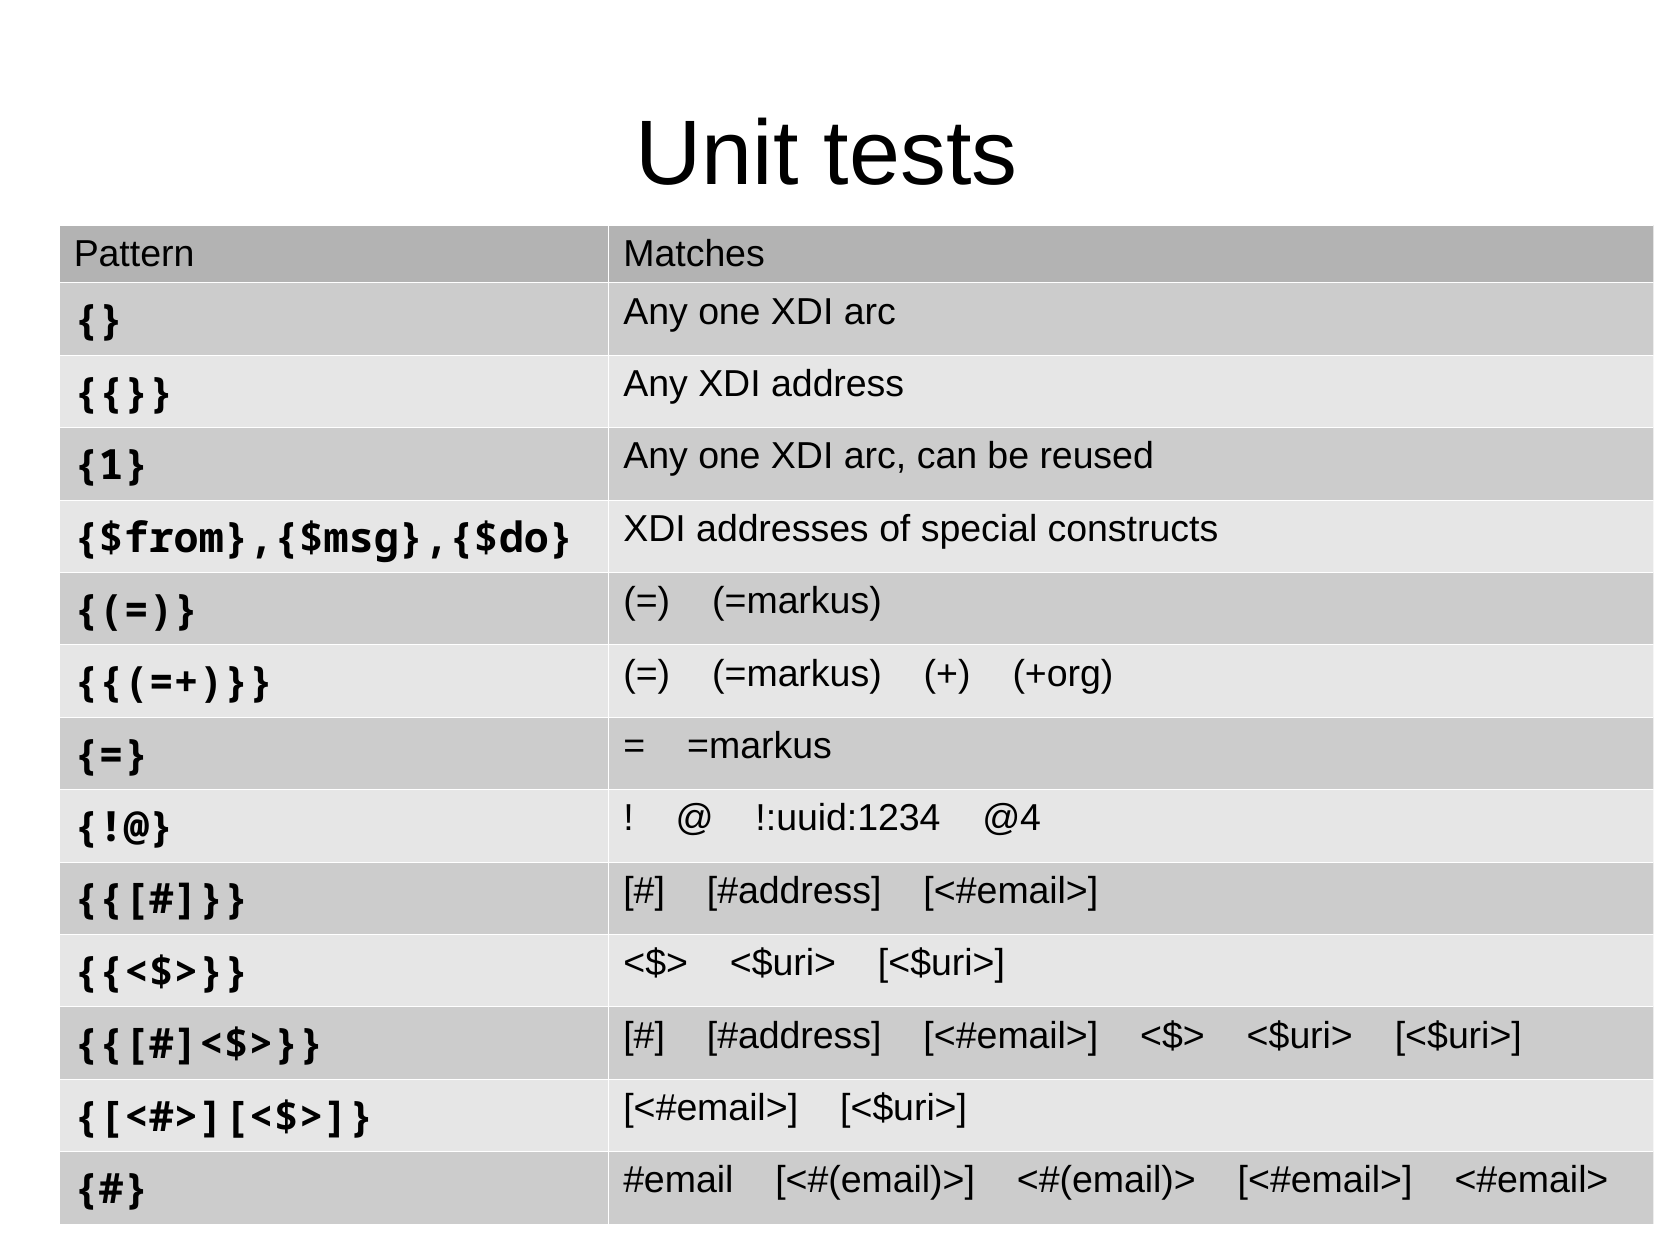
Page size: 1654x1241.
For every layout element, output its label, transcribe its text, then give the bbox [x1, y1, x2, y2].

table_cell Any XDI address [609, 356, 1654, 427]
table_cell {} [60, 283, 608, 355]
table_cell (=) (=markus) (+) (+org) [609, 645, 1654, 717]
table_cell (=) (=markus) [609, 573, 1654, 644]
table_cell Any one XDI arc [609, 283, 1654, 355]
table_cell {!@} [60, 790, 608, 862]
table_cell {(=)} [60, 573, 608, 644]
table_cell <$> <$uri> [<$uri>] [609, 935, 1654, 1006]
table_cell {{(=+)}} [60, 645, 608, 717]
table_cell XDI addresses of special constructs [609, 501, 1654, 572]
table_cell {#} [60, 1152, 608, 1224]
table_cell {1} [60, 428, 608, 500]
table_cell {{[#]<$>}} [60, 1007, 608, 1079]
table_cell [#] [#address] [<#email>] [609, 863, 1654, 934]
table_cell {{[#]}} [60, 863, 608, 934]
table_cell {[<#>][<$>]} [60, 1080, 608, 1151]
table_cell {{}} [60, 356, 608, 427]
table_cell {$from},{$msg},{$do} [60, 501, 608, 572]
table_cell ! @ !:uuid:1234 @4 [609, 790, 1654, 862]
table_cell #email [<#(email)>] <#(email)> [<#email>] <#email> [609, 1152, 1654, 1224]
table_cell = =markus [609, 718, 1654, 789]
title Unit tests [82, 49, 1571, 225]
table_header Pattern [60, 226, 608, 282]
table_cell [#] [#address] [<#email>] <$> <$uri> [<$uri>] [609, 1007, 1654, 1079]
table_cell {{<$>}} [60, 935, 608, 1006]
table_cell [<#email>] [<$uri>] [609, 1080, 1654, 1151]
table_cell {=} [60, 718, 608, 789]
table_cell Any one XDI arc, can be reused [609, 428, 1654, 500]
table_header Matches [609, 226, 1654, 282]
